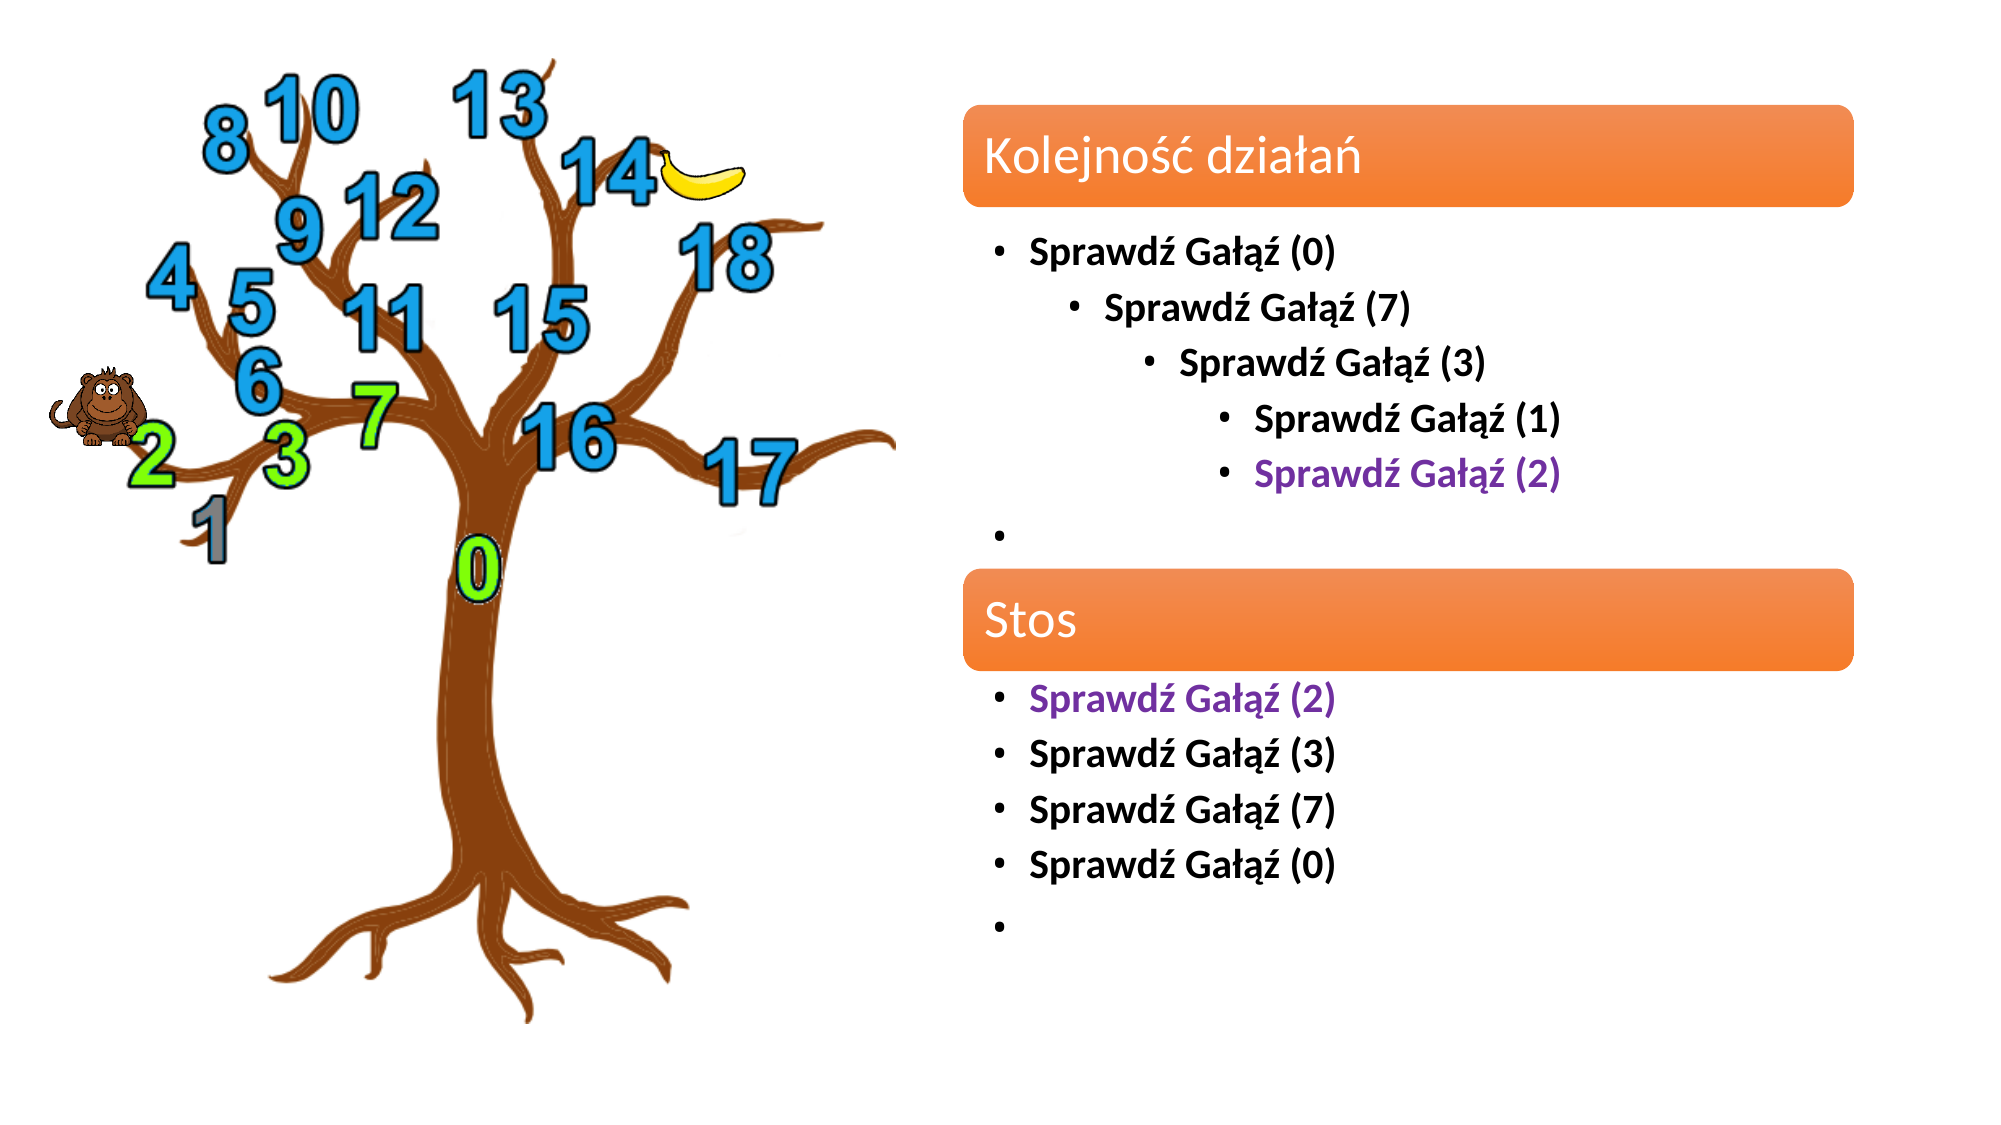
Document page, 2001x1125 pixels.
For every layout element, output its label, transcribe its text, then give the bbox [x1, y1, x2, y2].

text_box Kolejność działań [963, 104, 1854, 208]
text_box Stos [963, 568, 1854, 671]
text_box Sprawdź Gałąź (0) Sprawdź Gałąź (7) Sprawdź Gałąź (3) Sprawdź Gałąź (1) Sprawdź Gałąź (2) [963, 224, 1854, 569]
text_box Sprawdź Gałąź (2) Sprawdź Gałąź (3) Sprawdź Gałąź (7) Sprawdź Gałąź (0) [963, 671, 1854, 954]
picture [49, 58, 896, 1024]
